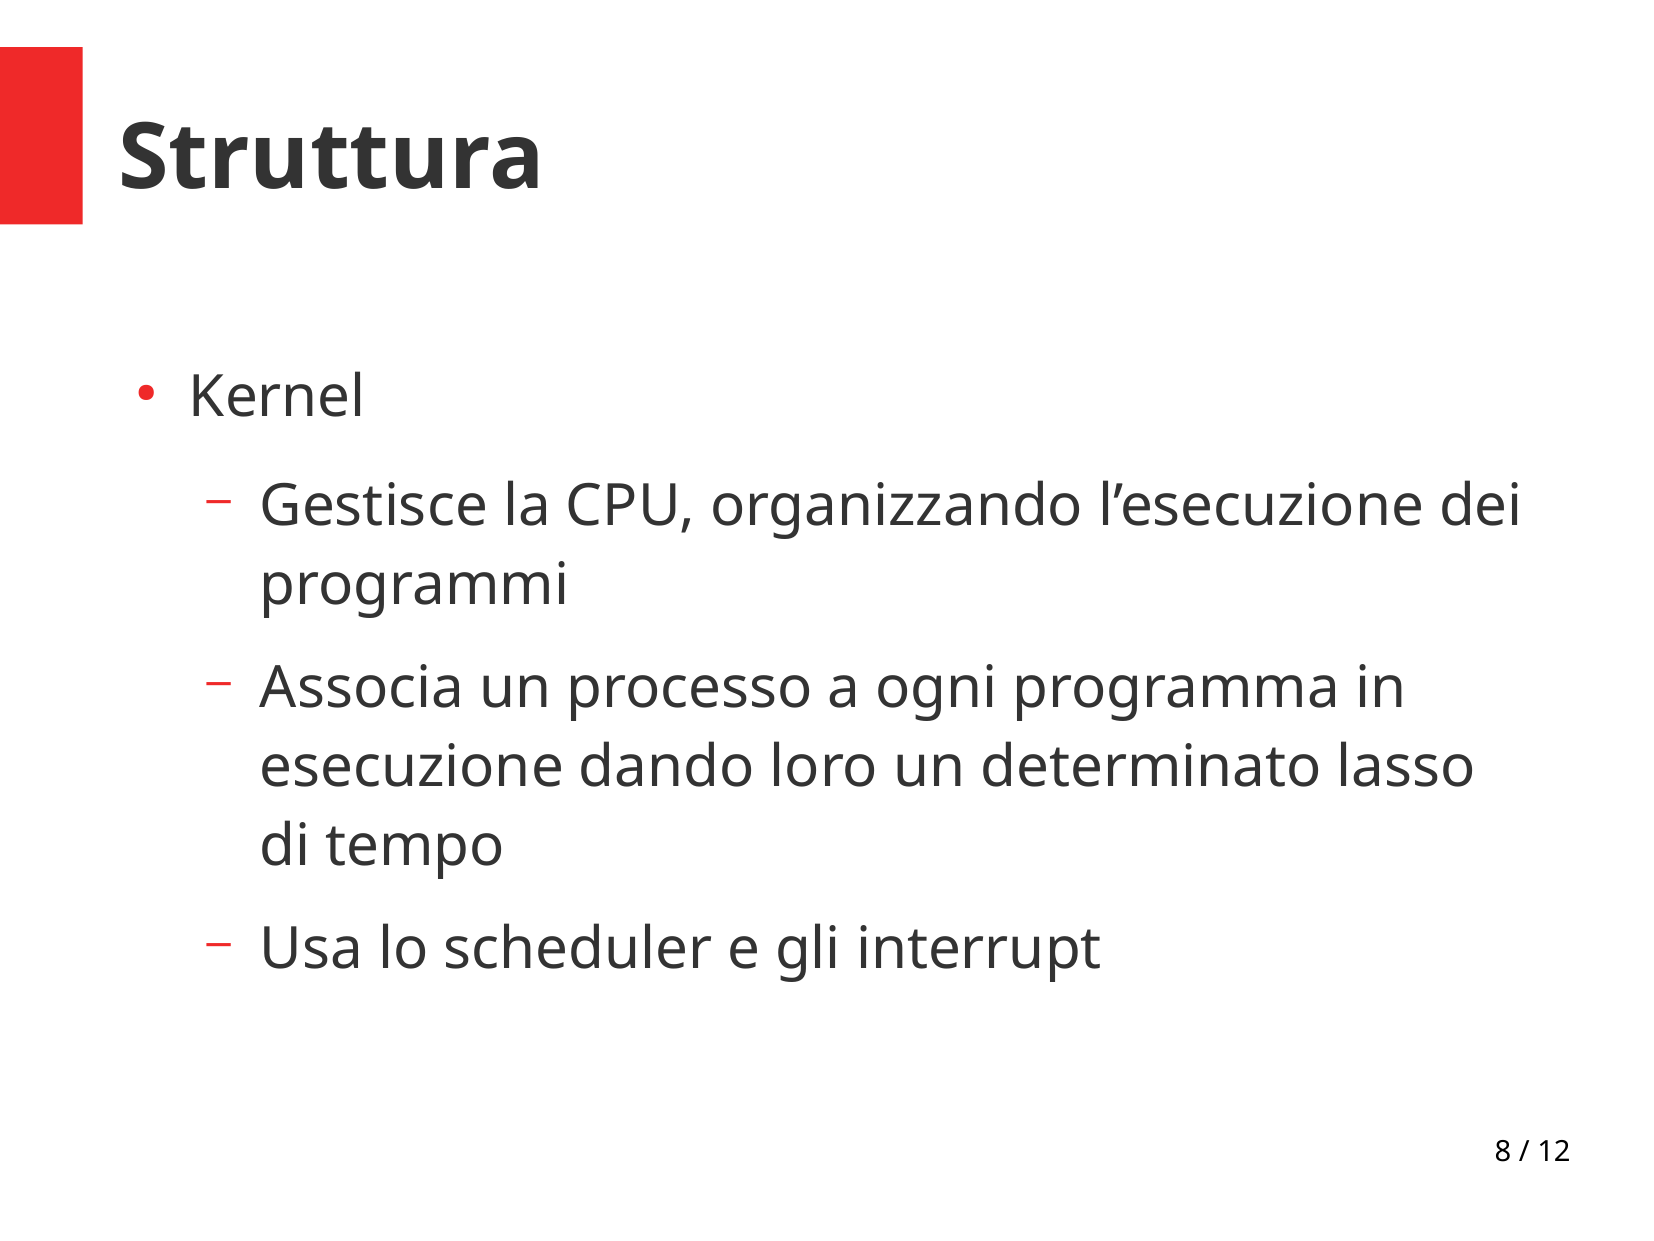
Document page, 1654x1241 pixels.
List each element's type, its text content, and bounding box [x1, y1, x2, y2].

list Kernel Gestisce la CPU, organizzando l’esecuzione dei programmi Associa un processo a ogni programma in esecuzione dando loro un determinato lasso di tempo Usa lo scheduler e gli interrupt [118, 354, 1536, 1074]
title Struttura [118, 49, 1571, 257]
